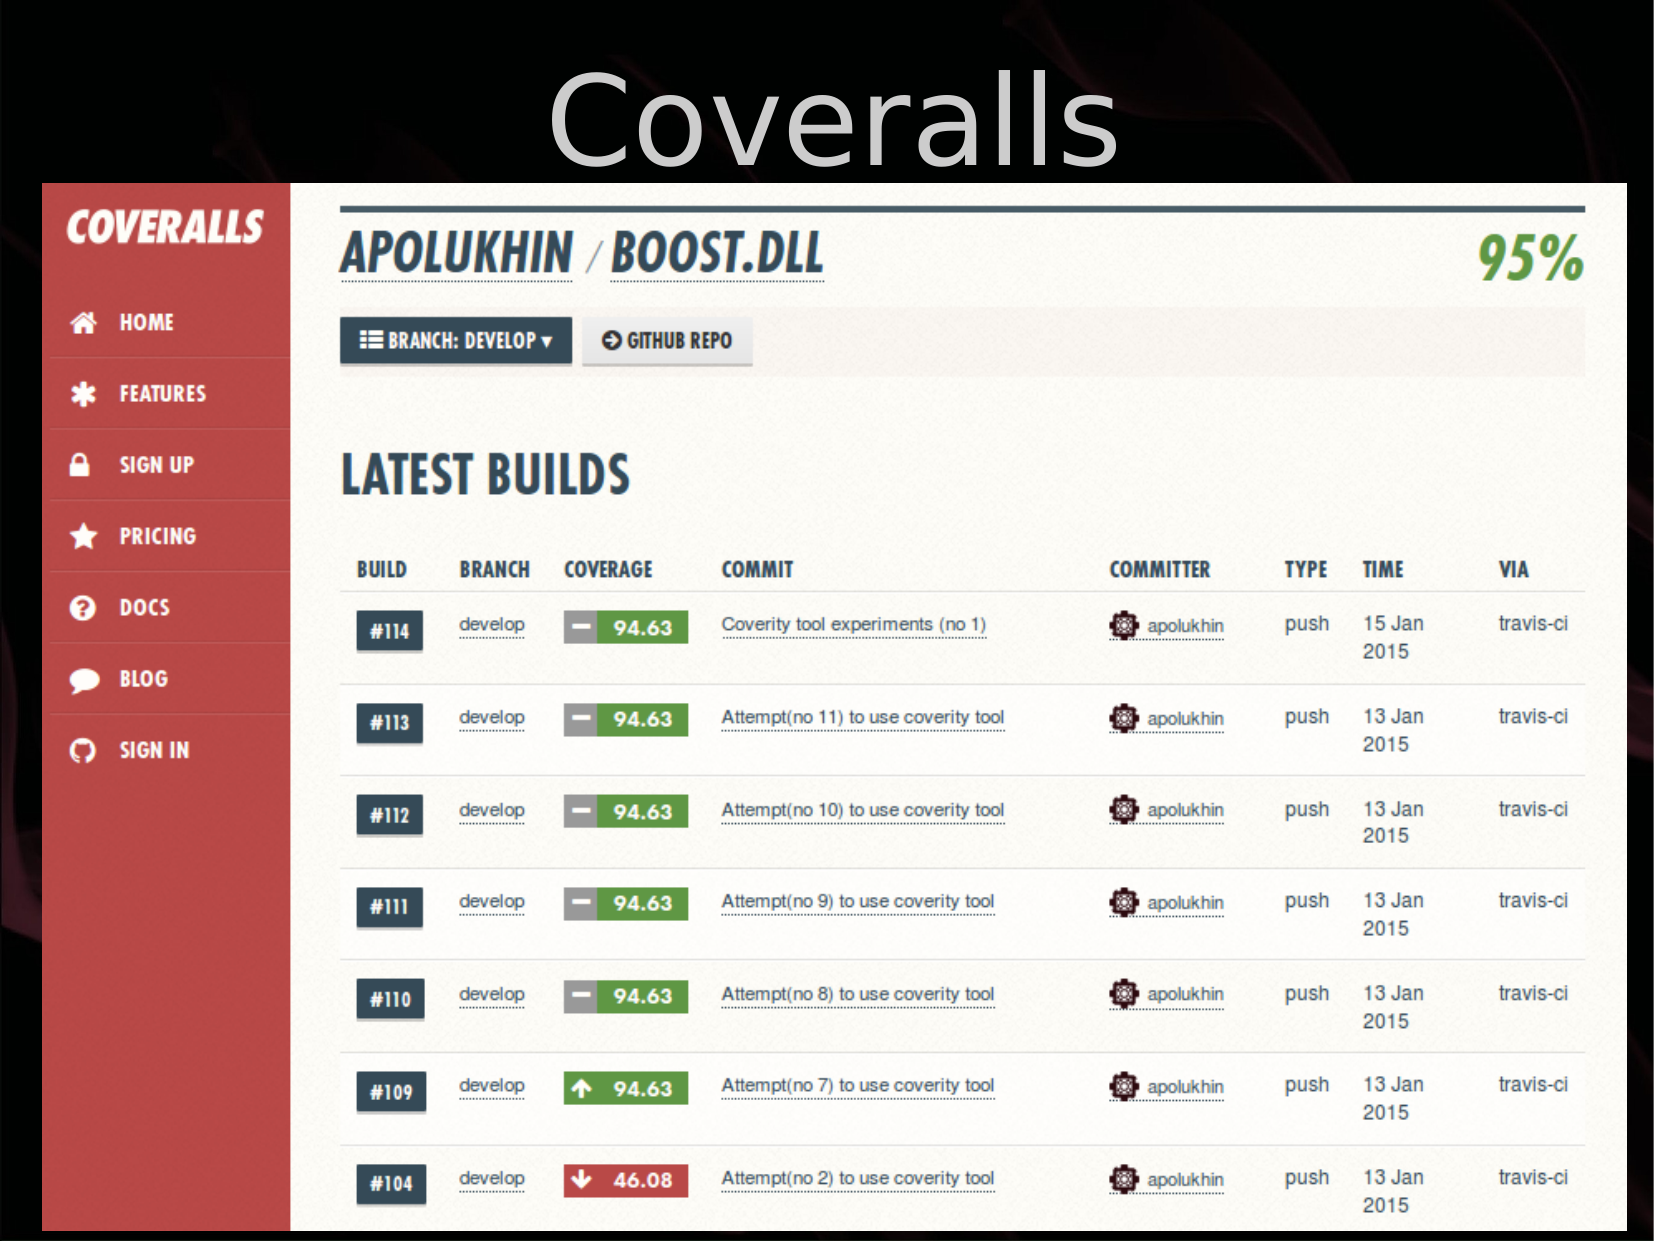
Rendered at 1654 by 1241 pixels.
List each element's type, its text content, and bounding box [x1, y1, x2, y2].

title Coveralls [90, 45, 1579, 183]
picture [0, 0, 1654, 1241]
